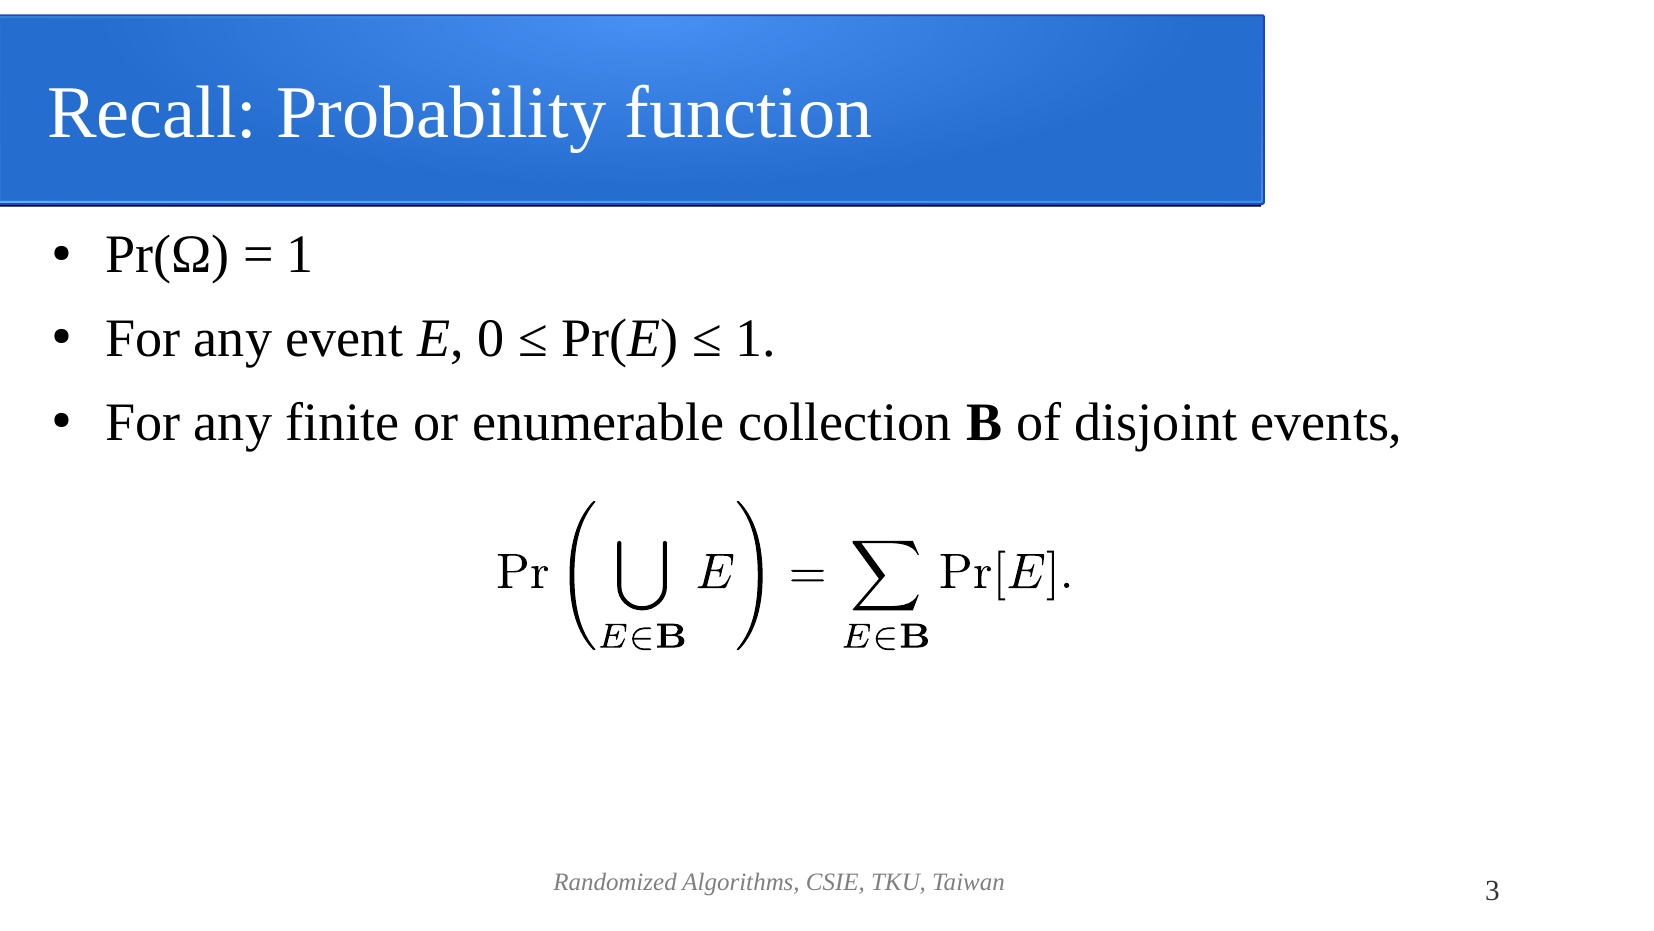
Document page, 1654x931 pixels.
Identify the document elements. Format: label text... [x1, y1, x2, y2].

title Recall: Probability function [47, 35, 1199, 189]
picture [496, 500, 1070, 651]
list Pr(Ω) = 1 For any event E, 0 ≤ Pr(E) ≤ 1. For any finite or enumerable collection B of disjoint events, [34, 224, 1523, 764]
